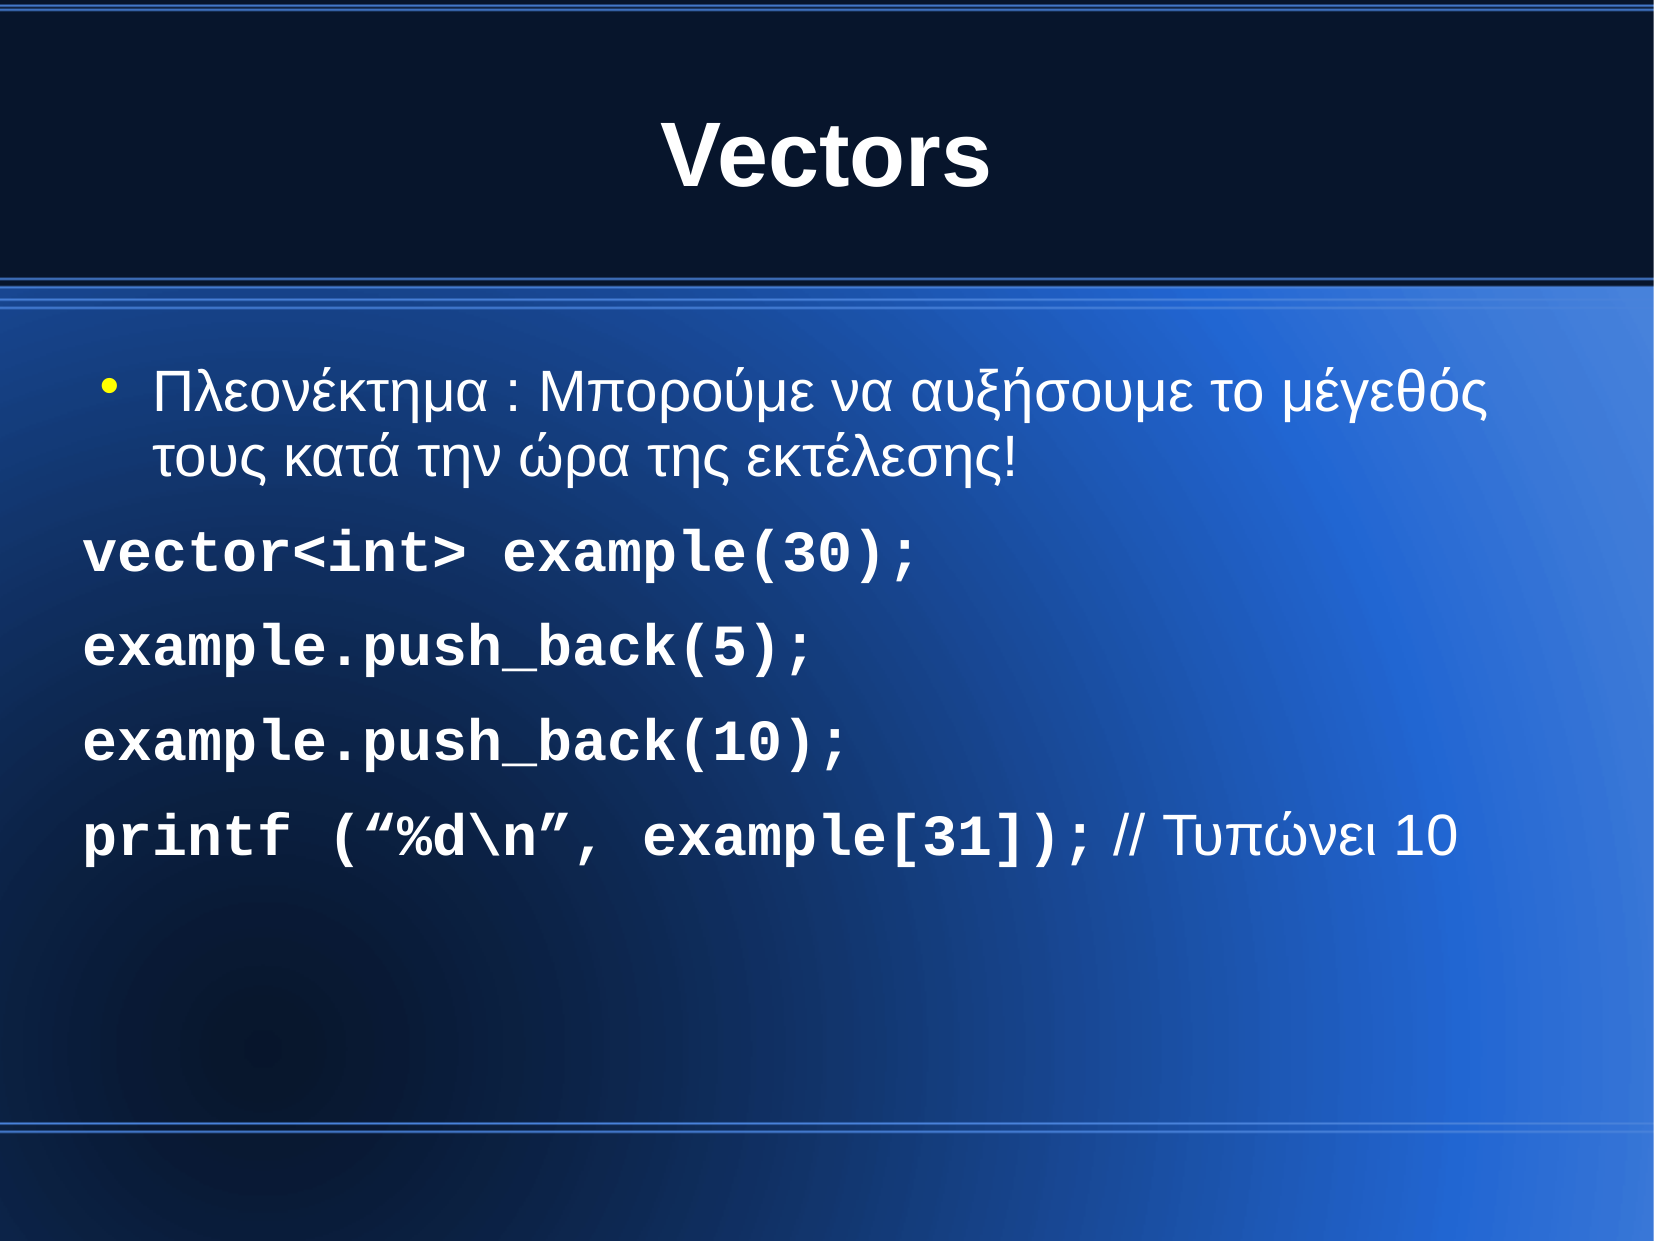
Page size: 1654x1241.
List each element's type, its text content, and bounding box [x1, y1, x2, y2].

list Πλεονέκτημα : Μπορούμε να αυξήσουμε το μέγεθός τους κατά την ώρα της εκτέλεσης! vector<int> example(30); example.push_back(5); example.push_back(10); printf (“%d\n”, example[31]); // Τυπώνει 10 [82, 355, 1571, 1174]
title Vectors [82, 49, 1571, 257]
picture [0, 0, 1654, 1241]
